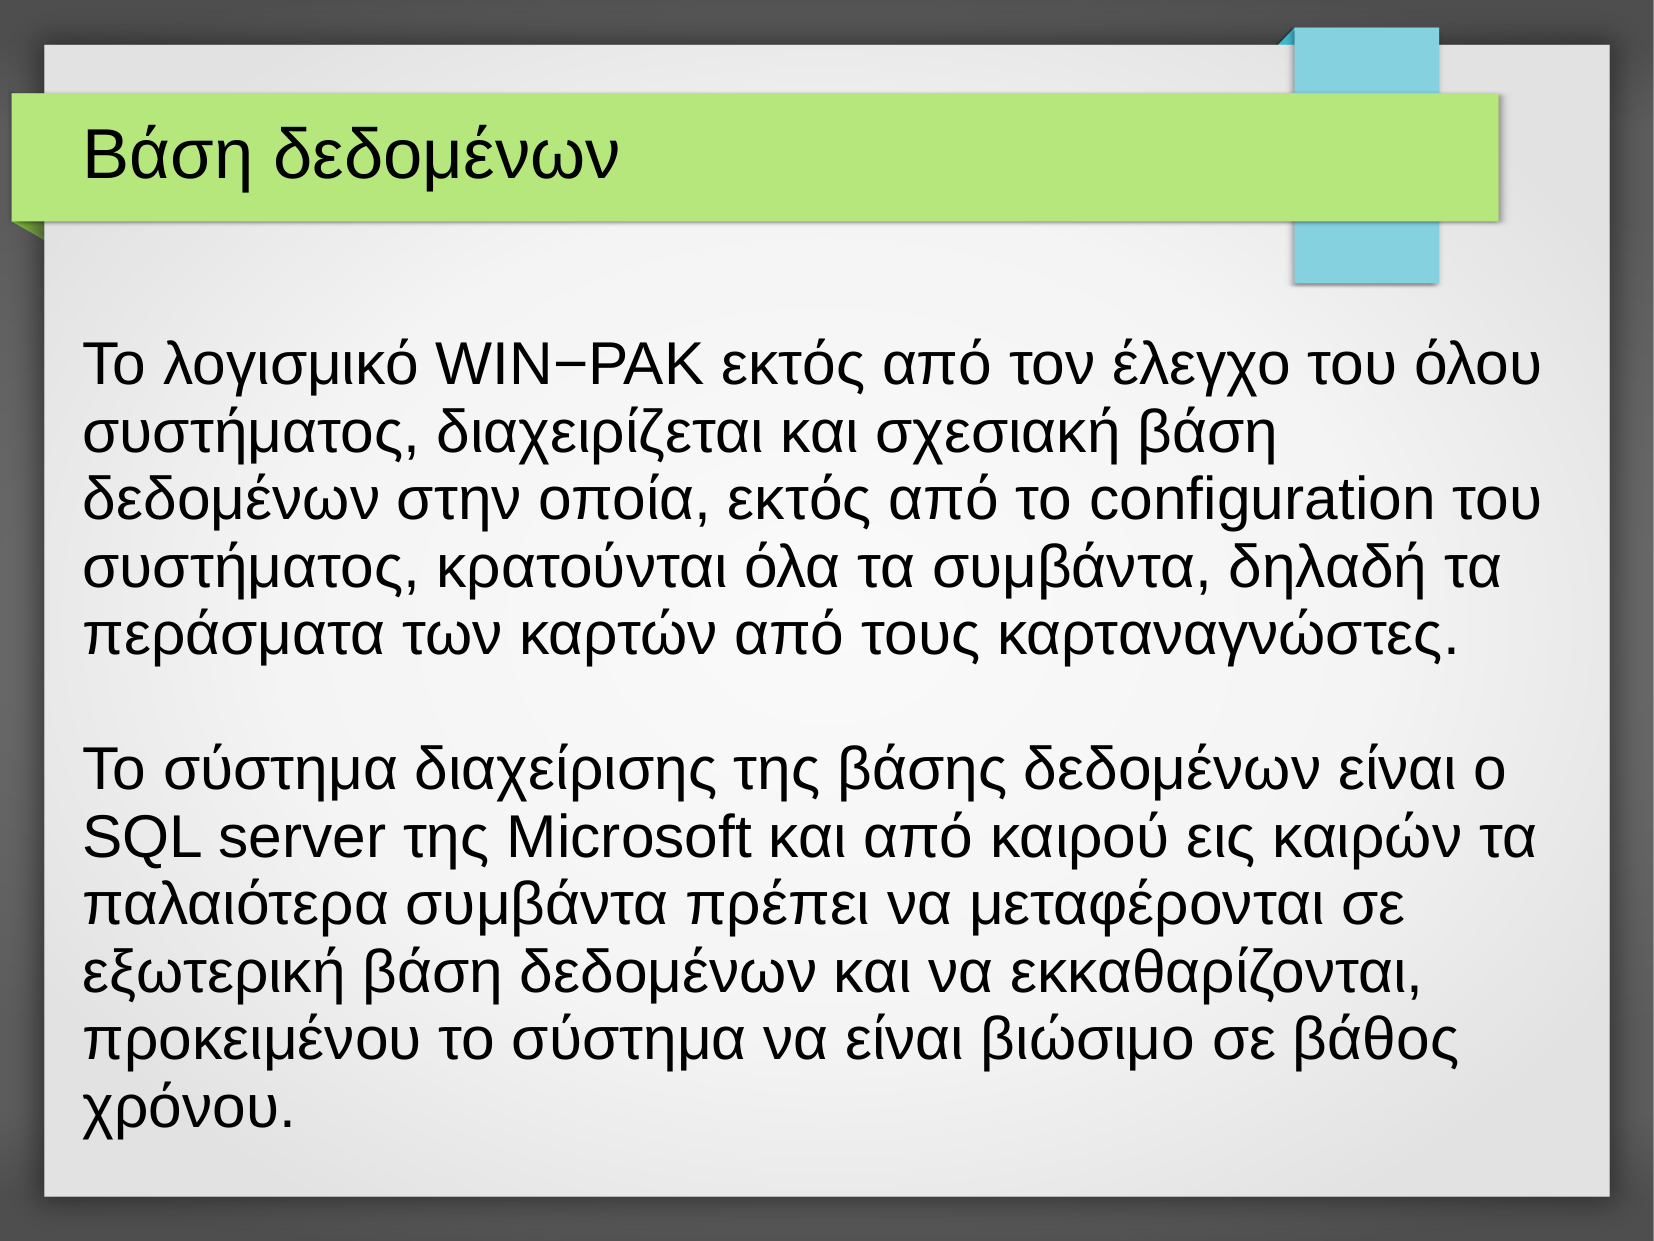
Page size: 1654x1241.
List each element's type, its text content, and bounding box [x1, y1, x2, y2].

title Βάση δεδομένων [82, 94, 1264, 213]
picture [0, 0, 1654, 1241]
subtitle Το λογισμικό WIN−PAK εκτός από τον έλεγχο του όλου συστήματος, διαχειρίζεται και σχεσιακή βάση δεδομένων στην οποία, εκτός από το configuration του συστήματος, κρατούνται όλα τα συμβάντα, δηλαδή τα περάσματα των καρτών από τους καρταναγνώστες. Το σύστημα διαχείρισης της βάσης δεδομένων είναι ο SQL server της Microsoft και από καιρού εις καιρών τα παλαιότερα συμβάντα πρέπει να μεταφέρονται σε εξωτερική βάση δεδομένων και να εκκαθαρίζονται, προκειμένου το σύστημα να είναι βιώσιμο σε βάθος χρόνου. [82, 300, 1571, 1171]
